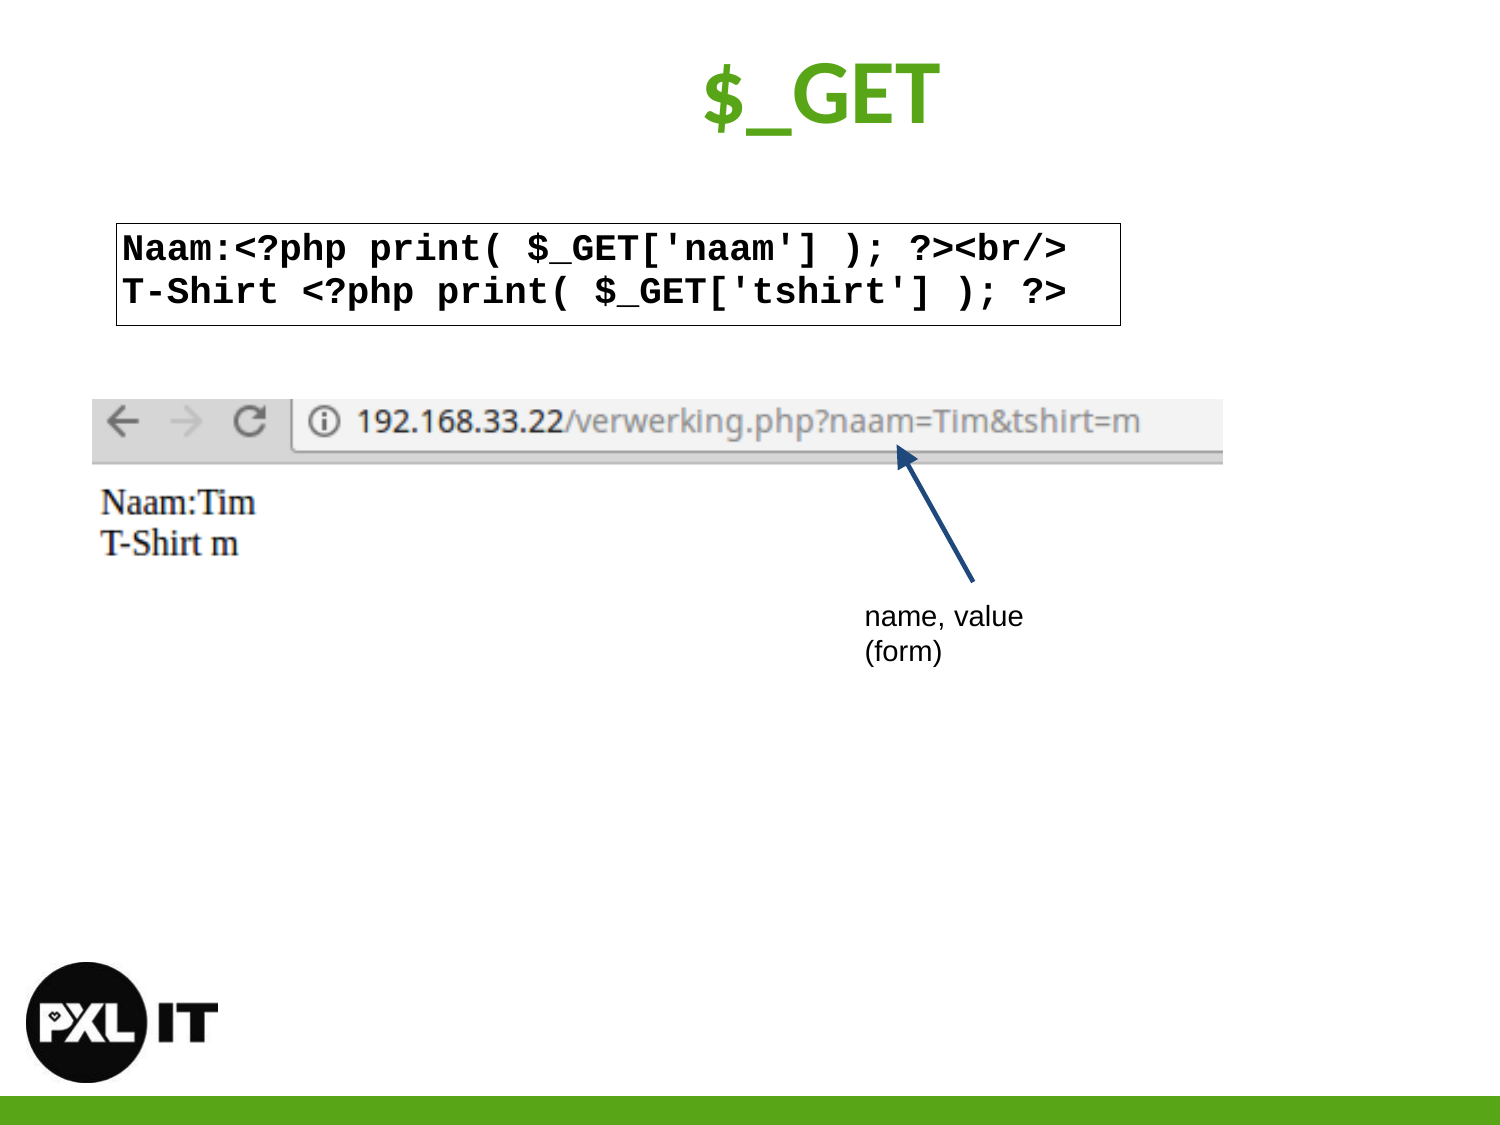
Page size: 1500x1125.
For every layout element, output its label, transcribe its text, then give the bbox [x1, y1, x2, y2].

picture [26, 962, 218, 1083]
table_header Naam:<?php print( $_GET['naam'] ); ?><br/> T-Shirt <?php print( $_GET['tshirt'] ); ?> [117, 224, 1120, 325]
text_box name, value (form) [849, 582, 1144, 692]
picture [92, 399, 1223, 597]
text_box $_GET [201, 24, 1440, 151]
